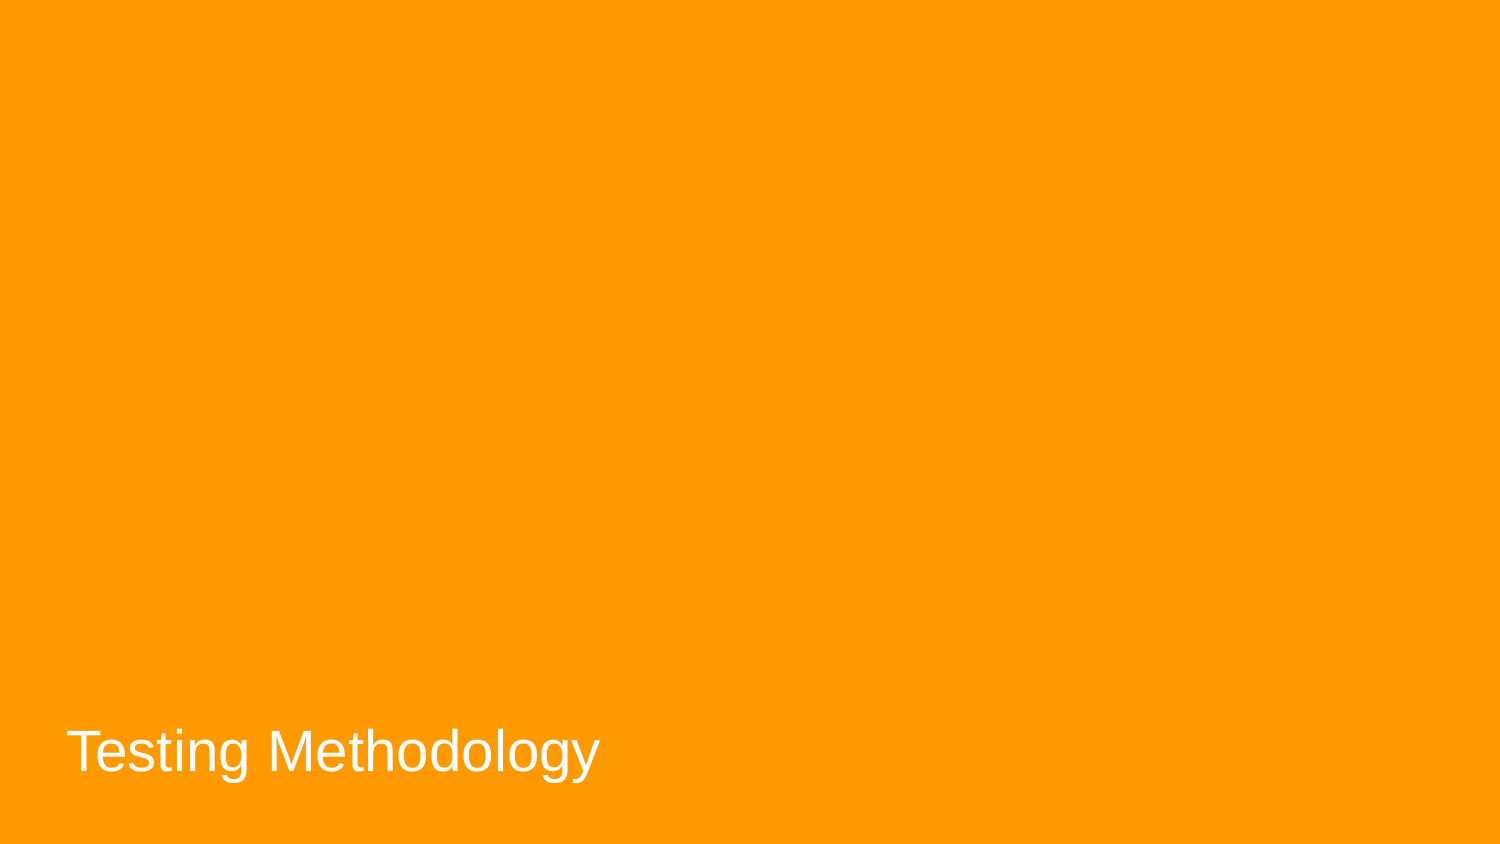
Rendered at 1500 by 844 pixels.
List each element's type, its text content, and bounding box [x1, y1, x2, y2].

title Testing Methodology [51, 698, 1449, 792]
